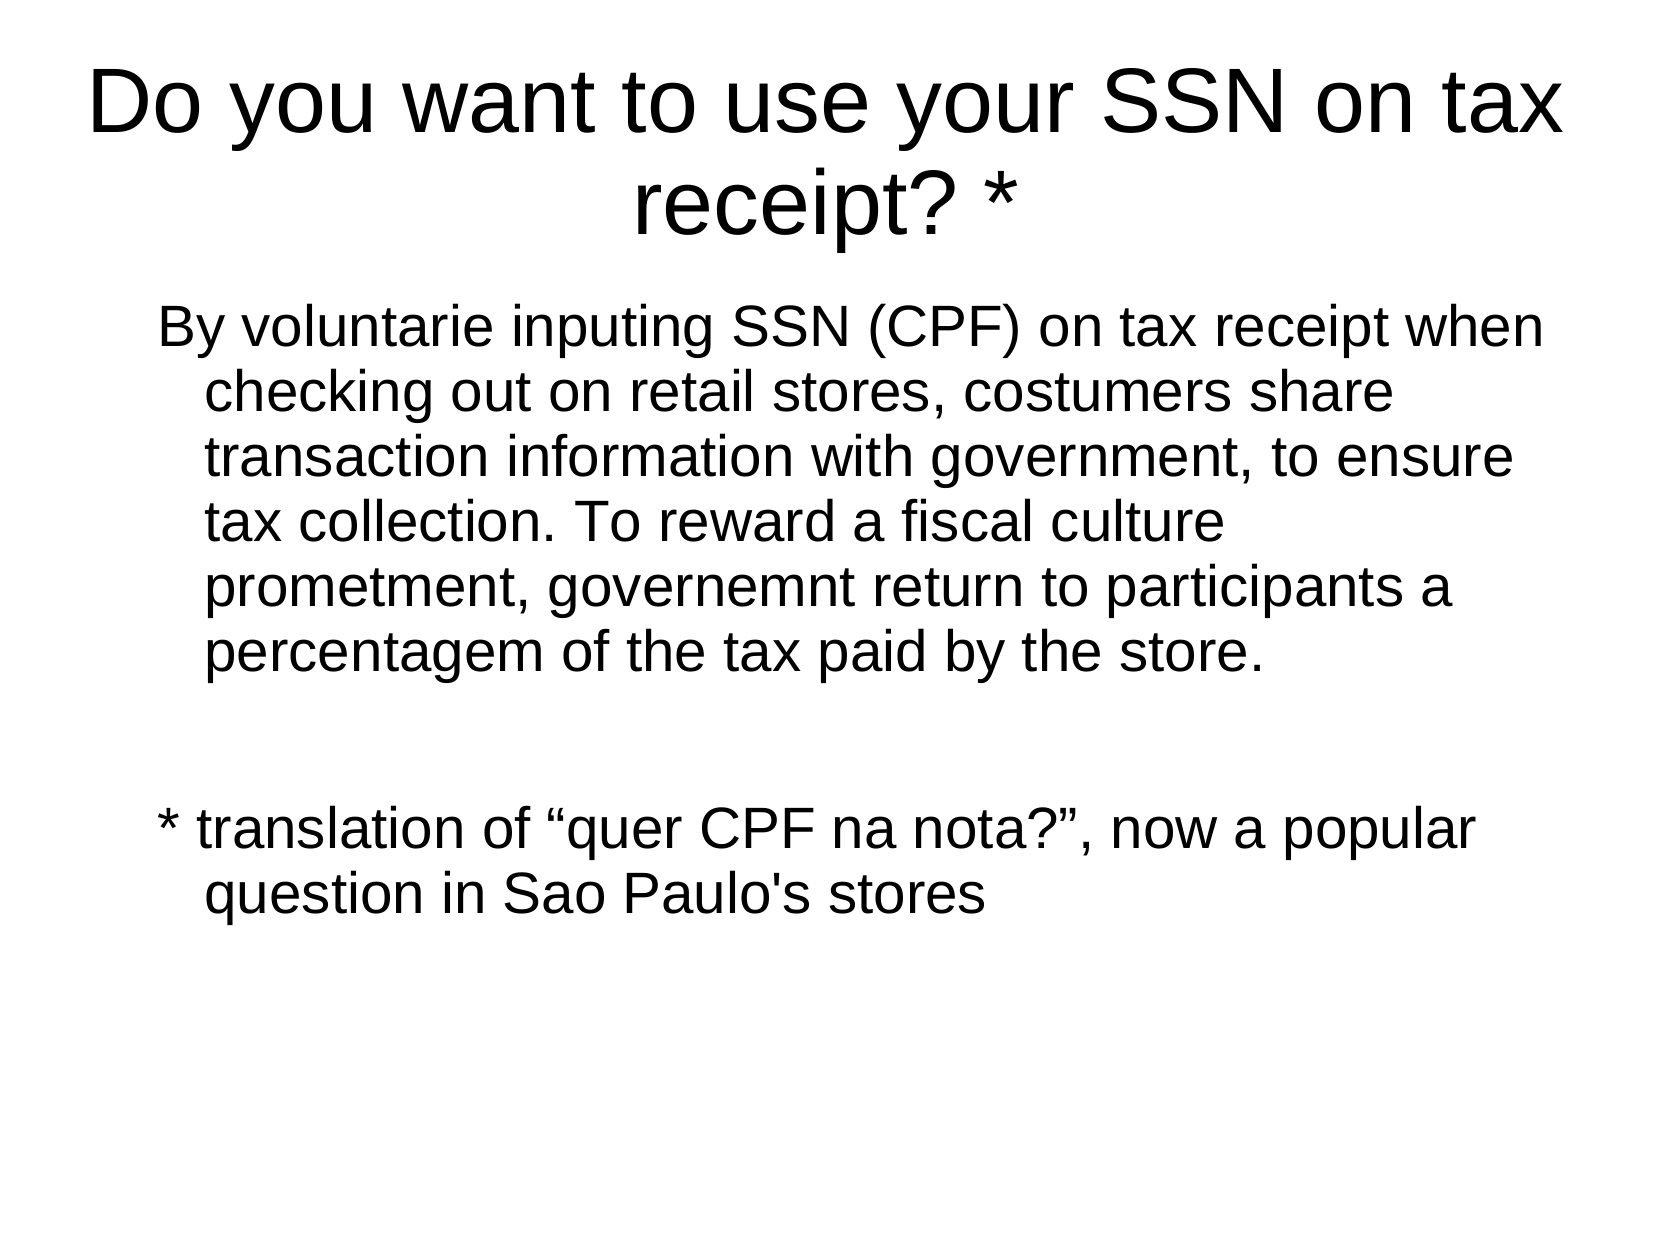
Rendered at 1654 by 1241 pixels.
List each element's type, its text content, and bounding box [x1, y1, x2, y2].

title Do you want to use your SSN on tax receipt? * [82, 50, 1571, 256]
list By voluntarie inputing SSN (CPF) on tax receipt when checking out on retail stores, costumers share transaction information with government, to ensure tax collection. To reward a fiscal culture prometment, governemnt return to participants a percentagem of the tax paid by the store. * translation of “quer CPF na nota?”, now a popular question in Sao Paulo's stores [82, 290, 1571, 1109]
